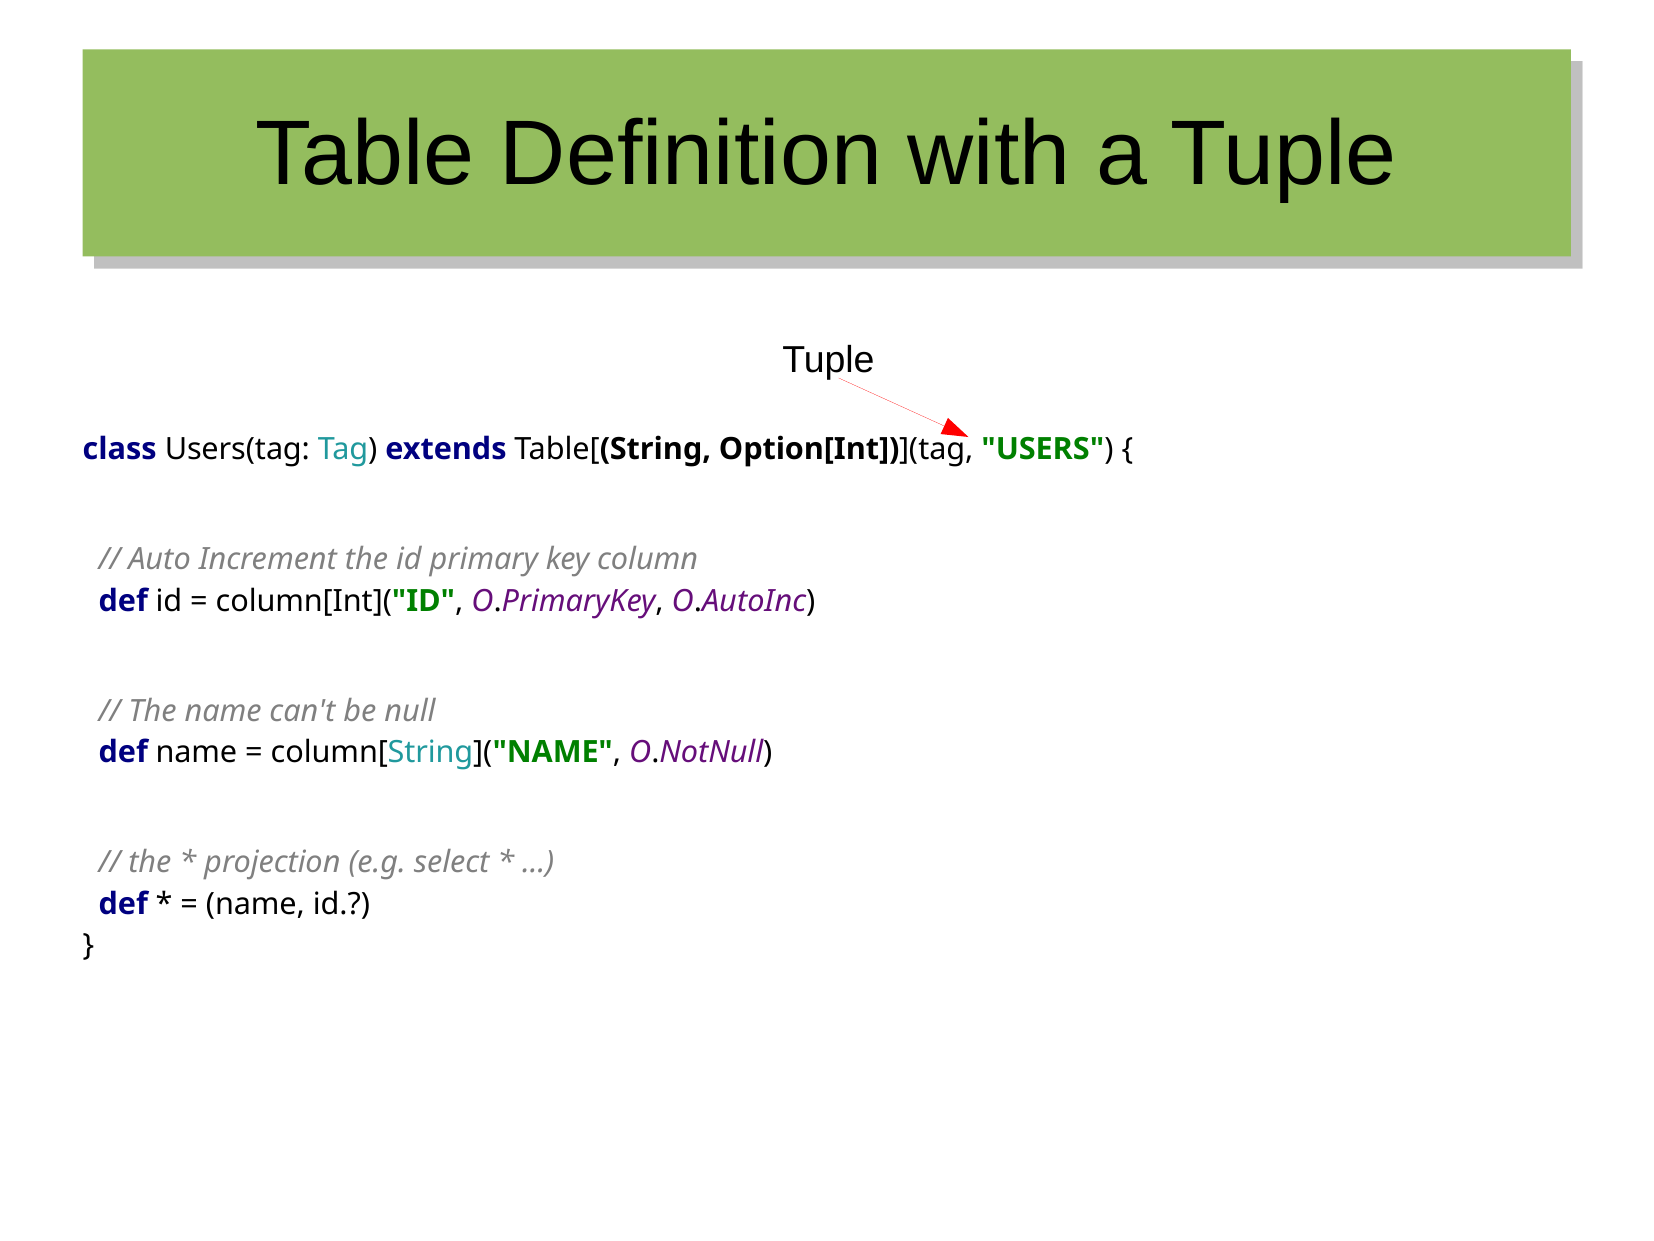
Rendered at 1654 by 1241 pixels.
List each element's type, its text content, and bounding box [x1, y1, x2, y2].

text_box Tuple [767, 330, 898, 388]
title Table Definition with a Tuple [82, 49, 1571, 257]
list class Users(tag: Tag) extends Table[(String, Option[Int])](tag, "USERS") { // Auto Increment the id primary key column def id = column[Int]("ID", O.PrimaryKey, O.AutoInc) // The name can't be null def name = column[String]("NAME", O.NotNull) // the * projection (e.g. select * ...) def * = (name, id.?) } [82, 290, 1571, 1010]
